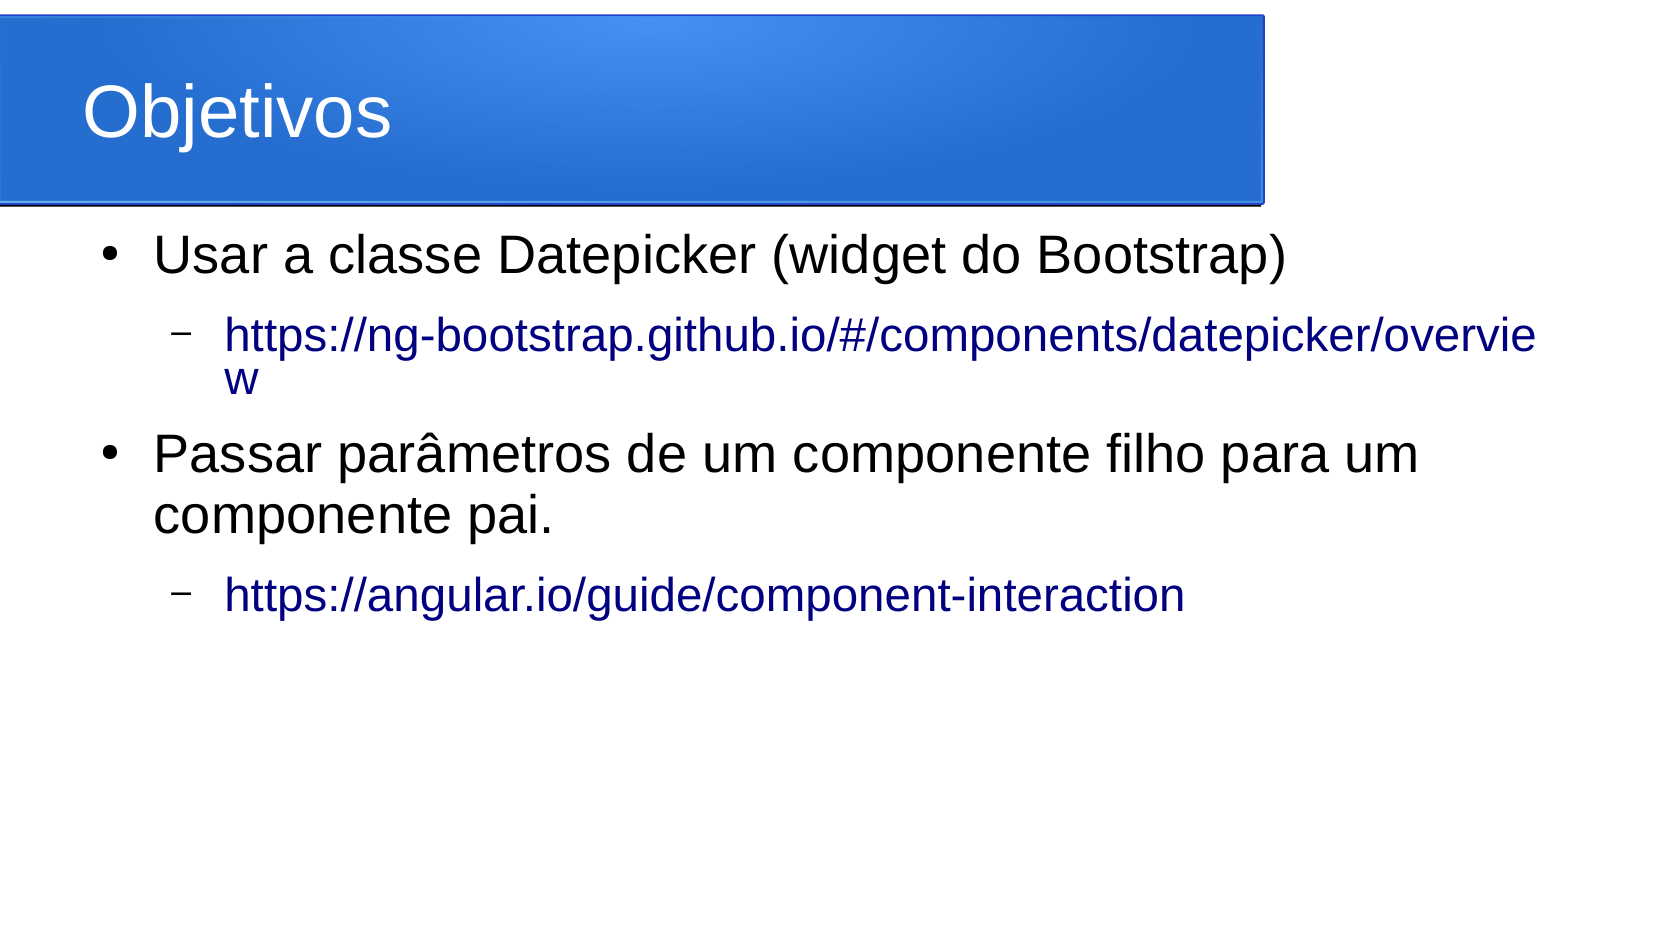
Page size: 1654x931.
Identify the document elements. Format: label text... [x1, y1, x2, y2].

list Usar a classe Datepicker (widget do Bootstrap) https://ng-bootstrap.github.io/#/components/datepicker/overview Passar parâmetros de um componente filho para um componente pai. https://angular.io/guide/component-interaction [82, 224, 1571, 764]
title Objetivos [82, 35, 1235, 189]
